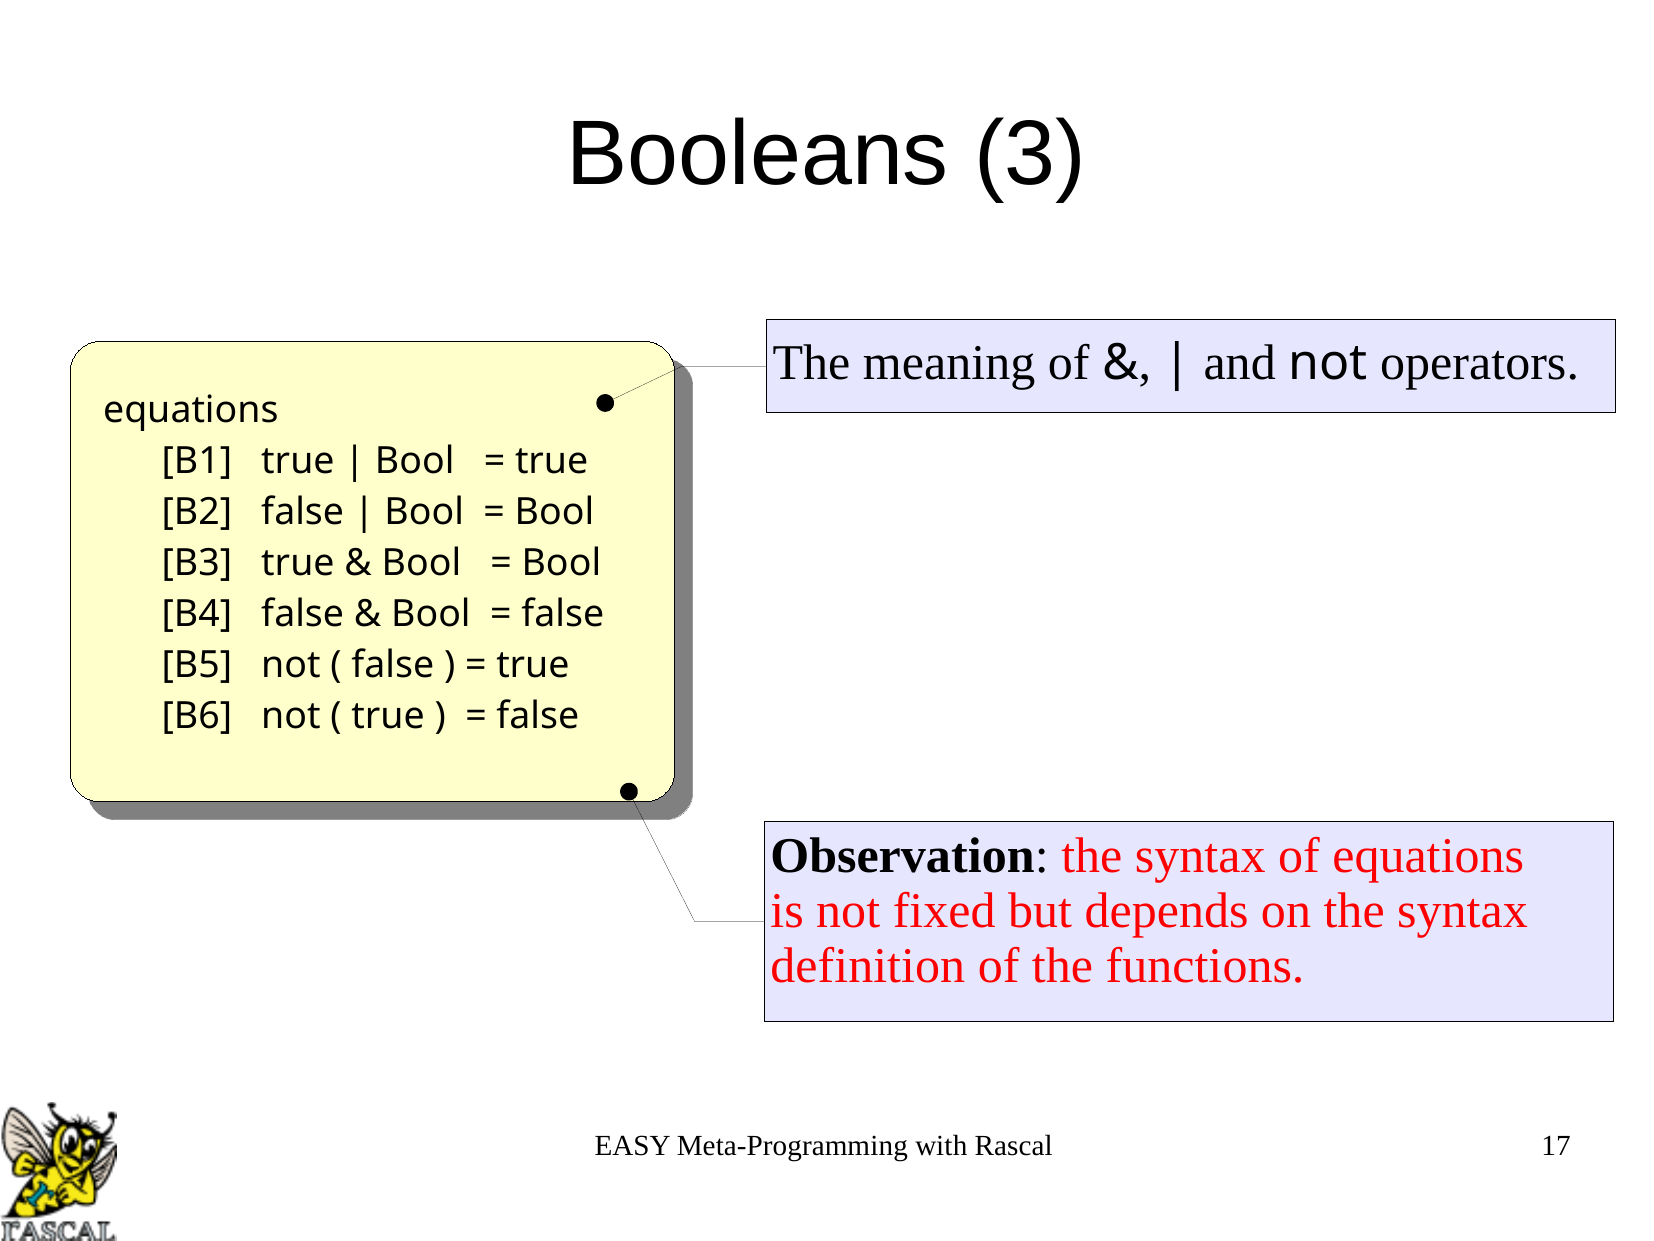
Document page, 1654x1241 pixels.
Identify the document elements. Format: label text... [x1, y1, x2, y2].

text_box Observation: the syntax of equations is not fixed but depends on the syntax definition of the functions. [764, 821, 1614, 1022]
text_box The meaning of &, | and not operators. [766, 319, 1616, 413]
title Booleans (3) [82, 49, 1571, 257]
text_box equations [B1] true | Bool = true [B2] false | Bool = Bool [B3] true & Bool = Bool [B4] false & Bool = false [B5] not ( false ) = true [B6] not ( true ) = false [88, 375, 642, 756]
text_box [70, 341, 675, 802]
picture [0, 1102, 117, 1241]
